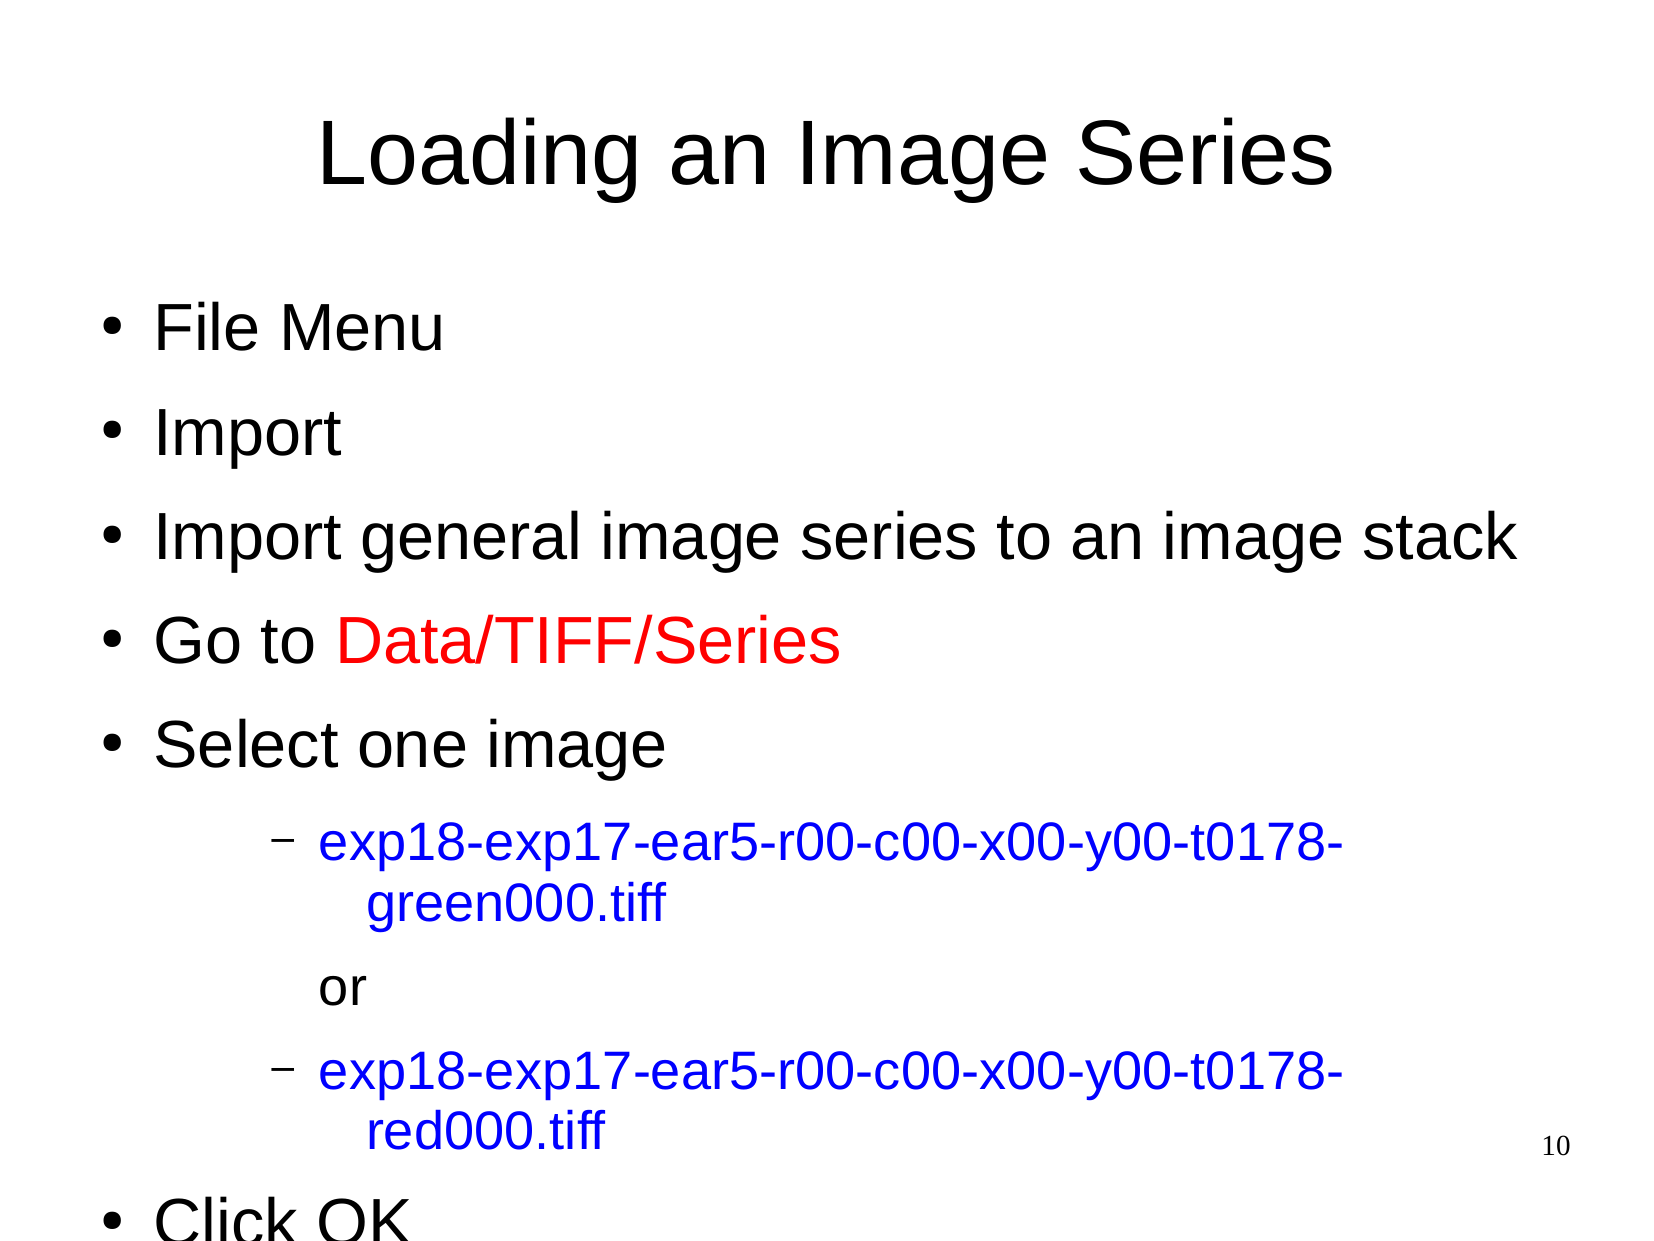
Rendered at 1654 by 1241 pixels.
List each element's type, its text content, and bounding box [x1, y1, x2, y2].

title Loading an Image Series [82, 49, 1571, 257]
list File Menu Import Import general image series to an image stack Go to Data/TIFF/Series Select one image exp18-exp17-ear5-r00-c00-x00-y00-t0178-green000.tiff or exp18-exp17-ear5-r00-c00-x00-y00-t0178-red000.tiff Click OK [82, 290, 1571, 1157]
